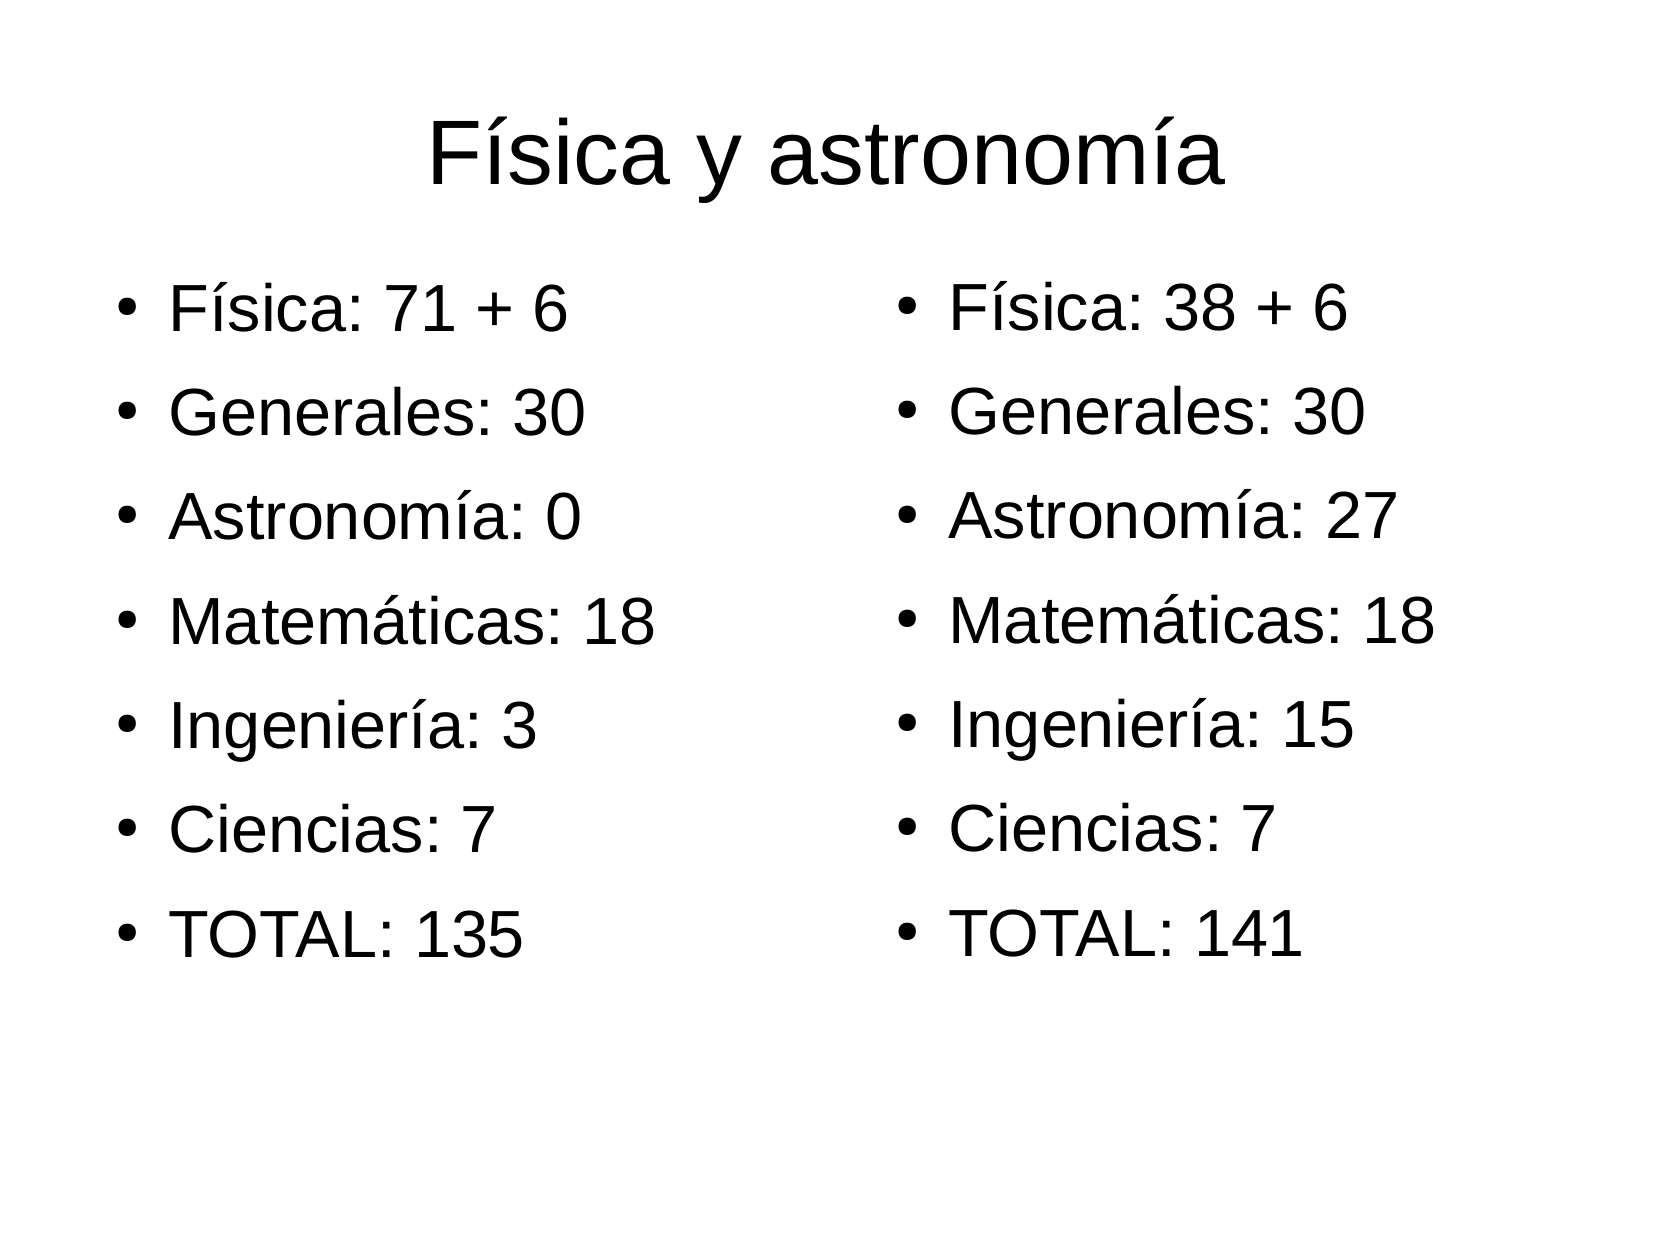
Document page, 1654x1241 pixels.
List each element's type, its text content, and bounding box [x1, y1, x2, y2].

title Física y astronomía [82, 49, 1571, 257]
list Física: 38 + 6 Generales: 30 Astronomía: 27 Matemáticas: 18 Ingeniería: 15 Ciencias: 7 TOTAL: 141 [877, 270, 1561, 990]
list Física: 71 + 6 Generales: 30 Astronomía: 0 Matemáticas: 18 Ingeniería: 3 Ciencias: 7 TOTAL: 135 [97, 270, 781, 991]
